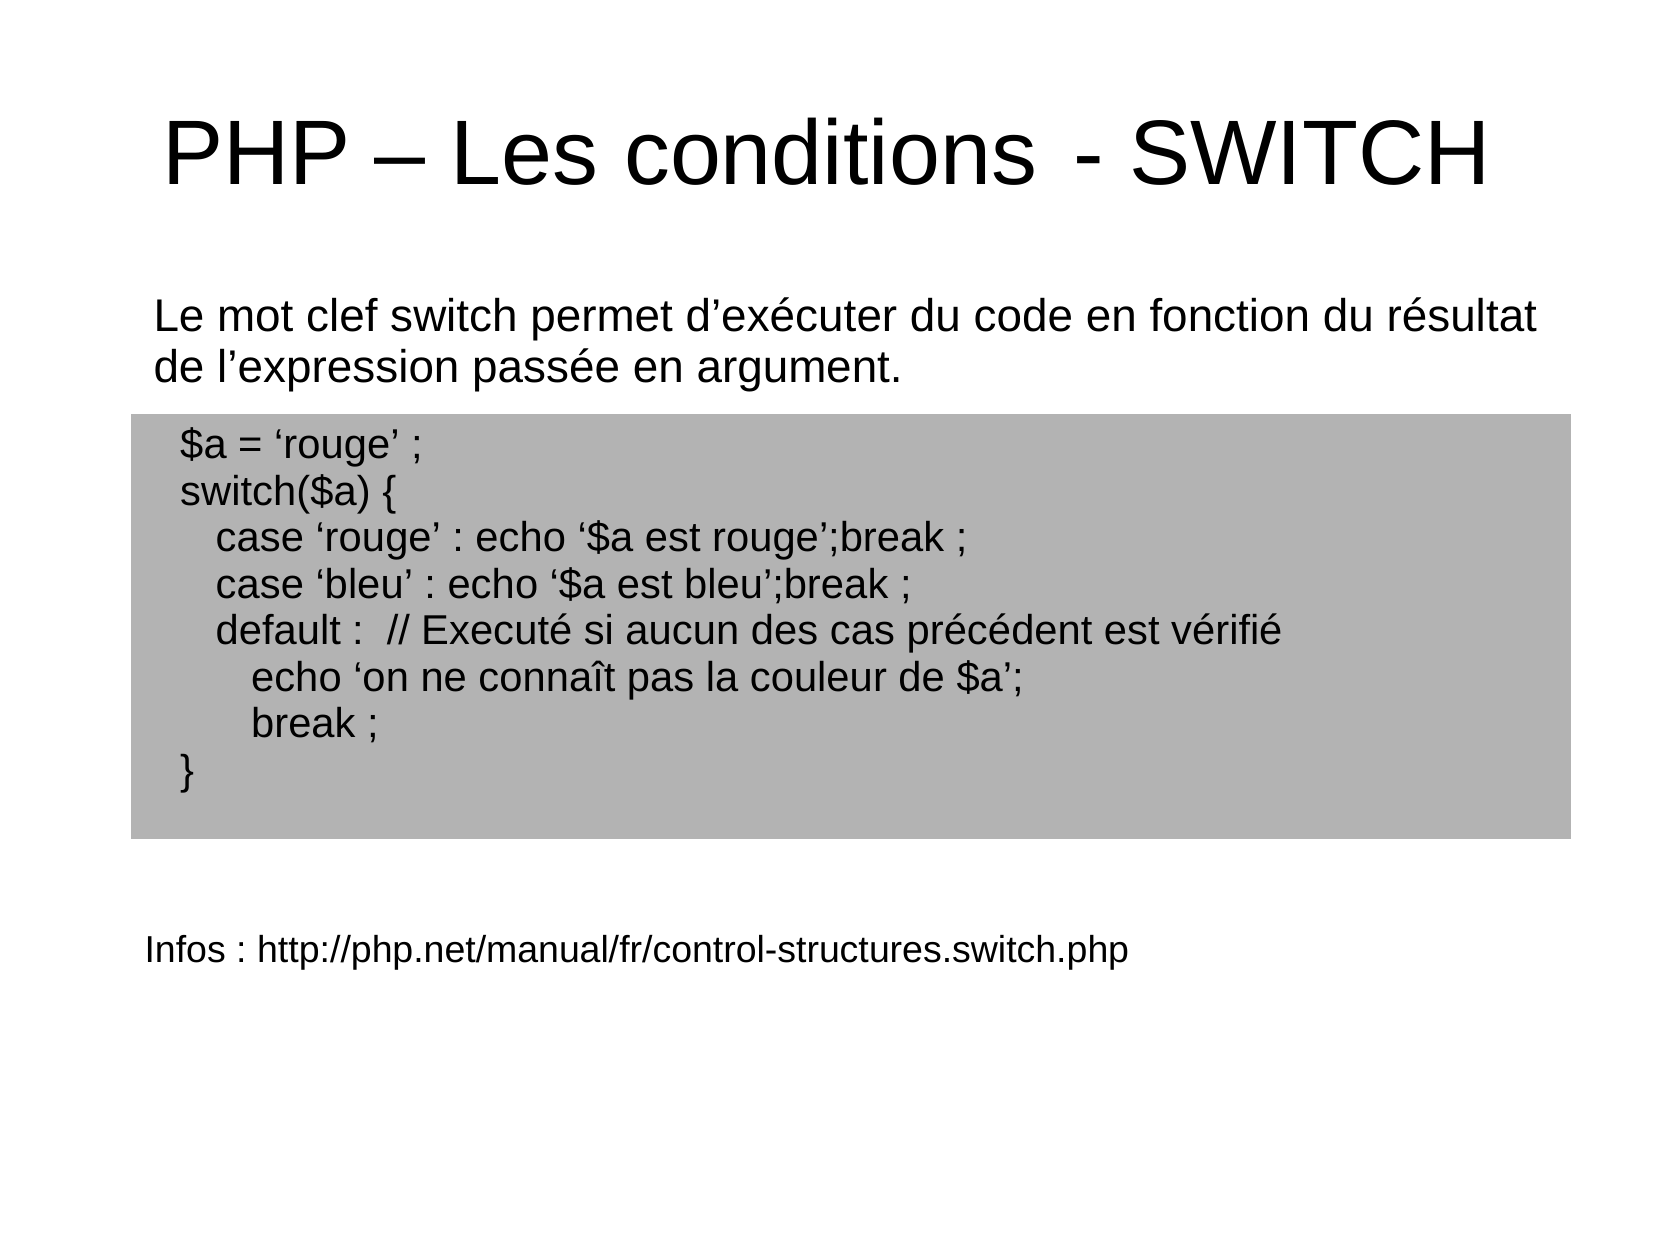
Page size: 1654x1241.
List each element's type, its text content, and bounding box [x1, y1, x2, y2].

list Le mot clef switch permet d’exécuter du code en fonction du résultat de l’expression passée en argument. [82, 290, 1571, 1010]
text_box Infos : http://php.net/manual/fr/control-structures.switch.php [129, 921, 1571, 979]
title PHP – Les conditions - SWITCH [82, 49, 1571, 257]
table_header $a = ‘rouge’ ; switch($a) { case ‘rouge’ : echo ‘$a est rouge’;break ; case ‘bleu’ : echo ‘$a est bleu’;break ; default : // Executé si aucun des cas précédent est vérifié echo ‘on ne connaît pas la couleur de $a’; break ; } [131, 414, 1571, 839]
